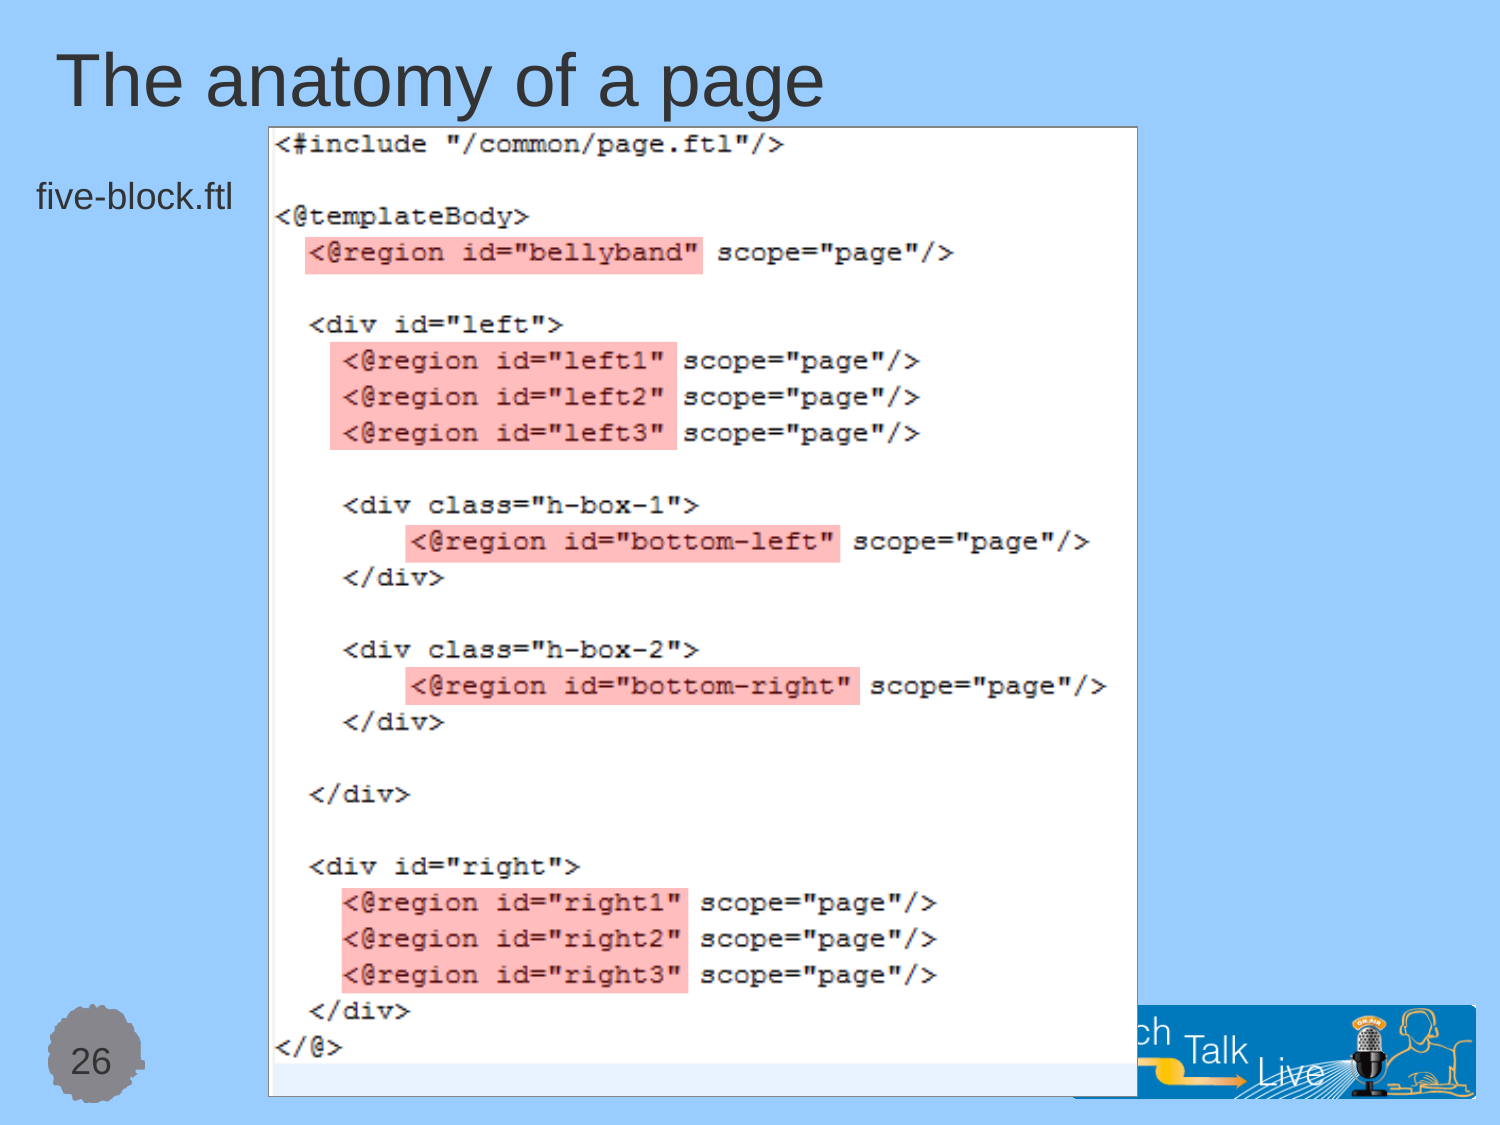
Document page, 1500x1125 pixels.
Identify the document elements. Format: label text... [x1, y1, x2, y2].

picture [48, 1004, 145, 1103]
text_box [405, 667, 860, 705]
slide_number <number> [55, 1022, 136, 1083]
title The anatomy of a page [40, 16, 1459, 128]
picture [269, 127, 1137, 1096]
text_box [341, 888, 689, 994]
picture [1069, 1005, 1476, 1099]
text_box five-block.ftl [21, 156, 250, 225]
text_box [405, 524, 841, 563]
text_box [330, 341, 678, 450]
text_box [305, 236, 703, 275]
